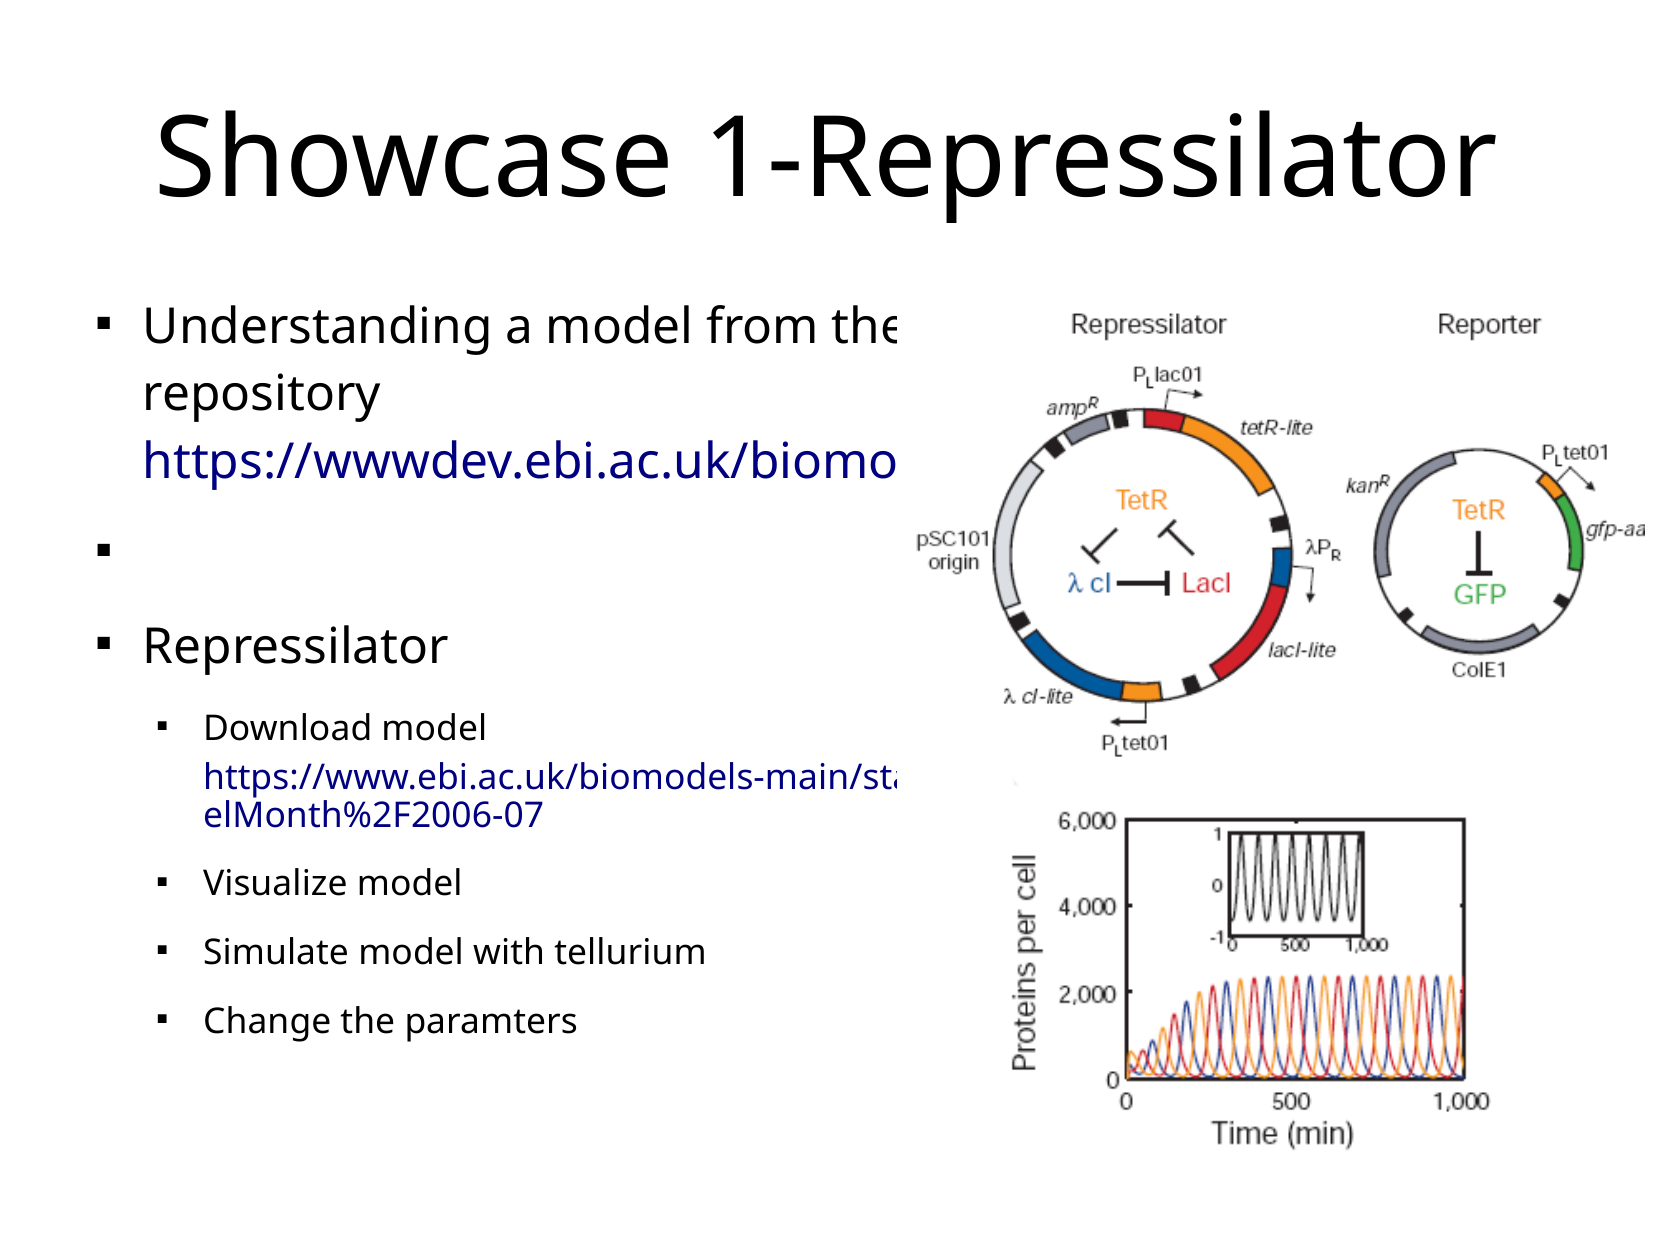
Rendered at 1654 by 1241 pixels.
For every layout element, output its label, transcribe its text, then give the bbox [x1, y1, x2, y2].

picture [897, 299, 1645, 1175]
title Showcase 1-Repressilator [82, 49, 1571, 257]
list Understanding a model from the literature/model repository https://wwwdev.ebi.ac.uk/biomodels/ Repressilator Download model https://www.ebi.ac.uk/biomodels-main/static-pages.do?page=ModelMonth%2F2006-07 Visualize model Simulate model with tellurium Change the paramters [82, 290, 1328, 1010]
